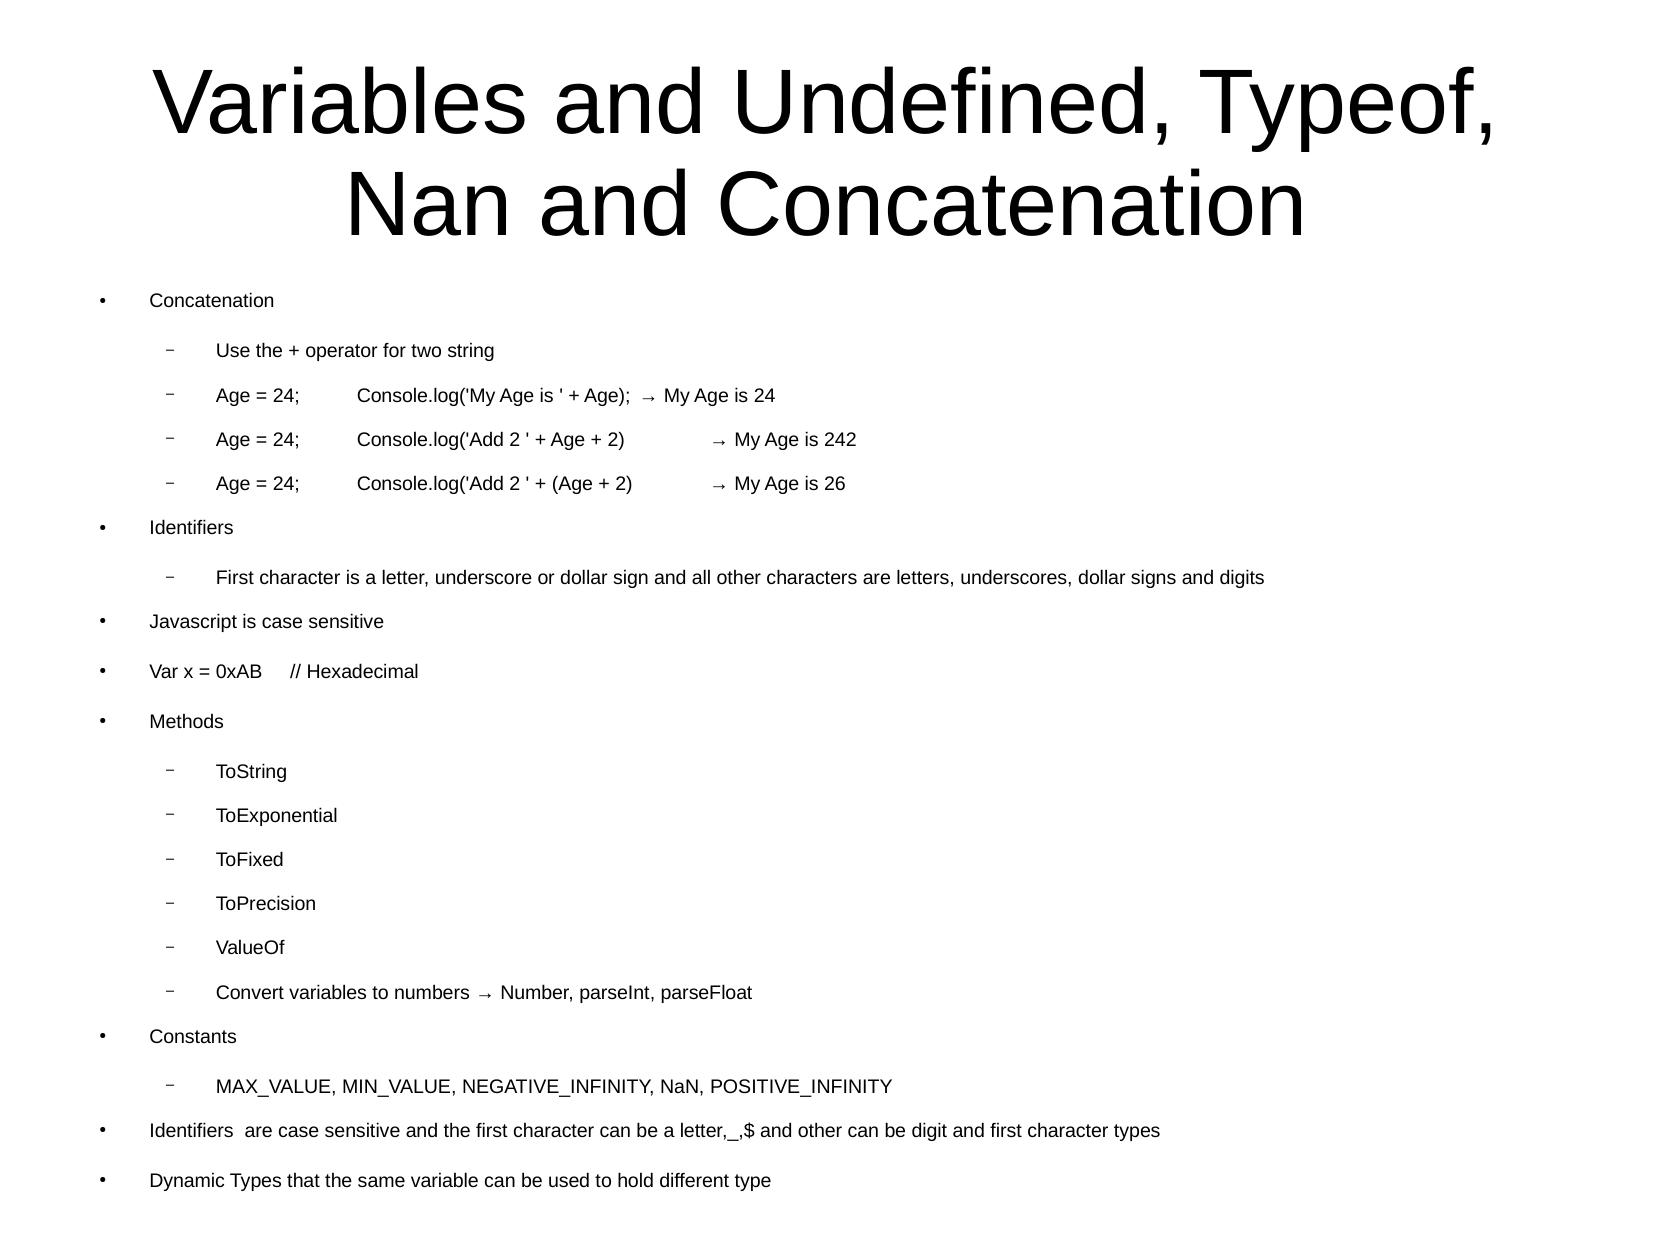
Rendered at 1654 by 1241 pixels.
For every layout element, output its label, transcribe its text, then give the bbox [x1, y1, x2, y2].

title Variables and Undefined, Typeof, Nan and Concatenation [82, 49, 1571, 257]
list Concatenation Use the + operator for two string Age = 24; Console.log('My Age is ' + Age); → My Age is 24 Age = 24; Console.log('Add 2 ' + Age + 2) → My Age is 242 Age = 24; Console.log('Add 2 ' + (Age + 2) → My Age is 26 Identifiers First character is a letter, underscore or dollar sign and all other characters are letters, underscores, dollar signs and digits Javascript is case sensitive Var x = 0xAB // Hexadecimal Methods ToString ToExponential ToFixed ToPrecision ValueOf Convert variables to numbers → Number, parseInt, parseFloat Constants MAX_VALUE, MIN_VALUE, NEGATIVE_INFINITY, NaN, POSITIVE_INFINITY Identifiers are case sensitive and the first character can be a letter,_,$ and other can be digit and first character types Dynamic Types that the same variable can be used to hold different type [82, 290, 1571, 1201]
